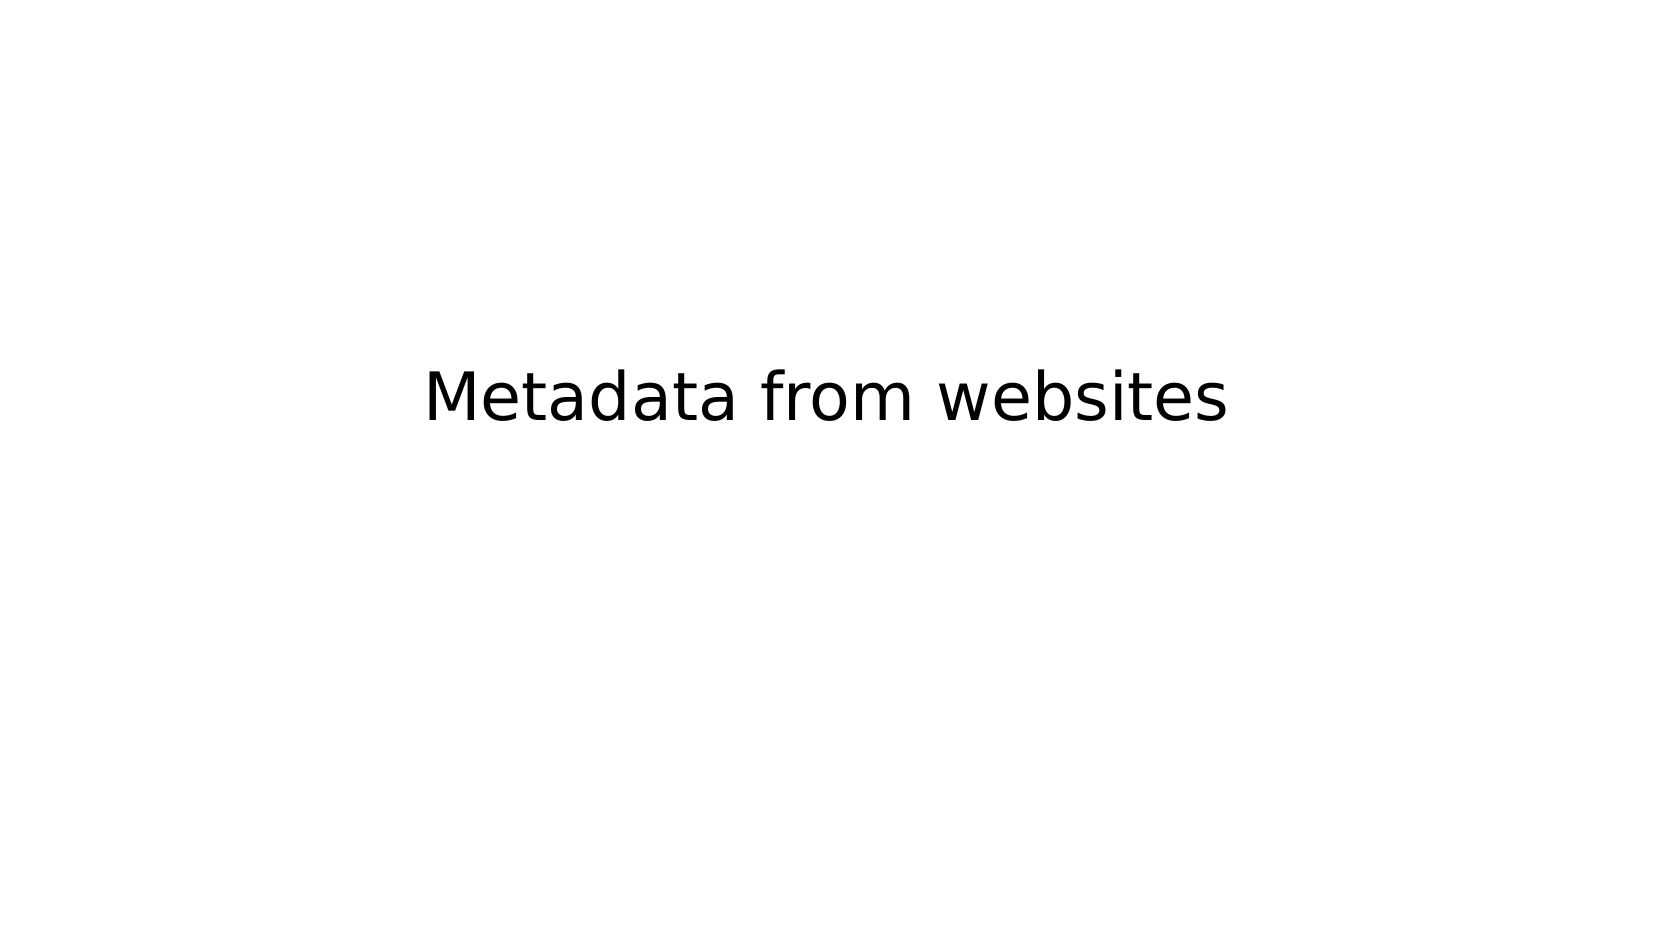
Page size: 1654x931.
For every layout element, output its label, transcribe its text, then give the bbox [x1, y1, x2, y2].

subtitle Metadata from websites [82, 37, 1571, 757]
